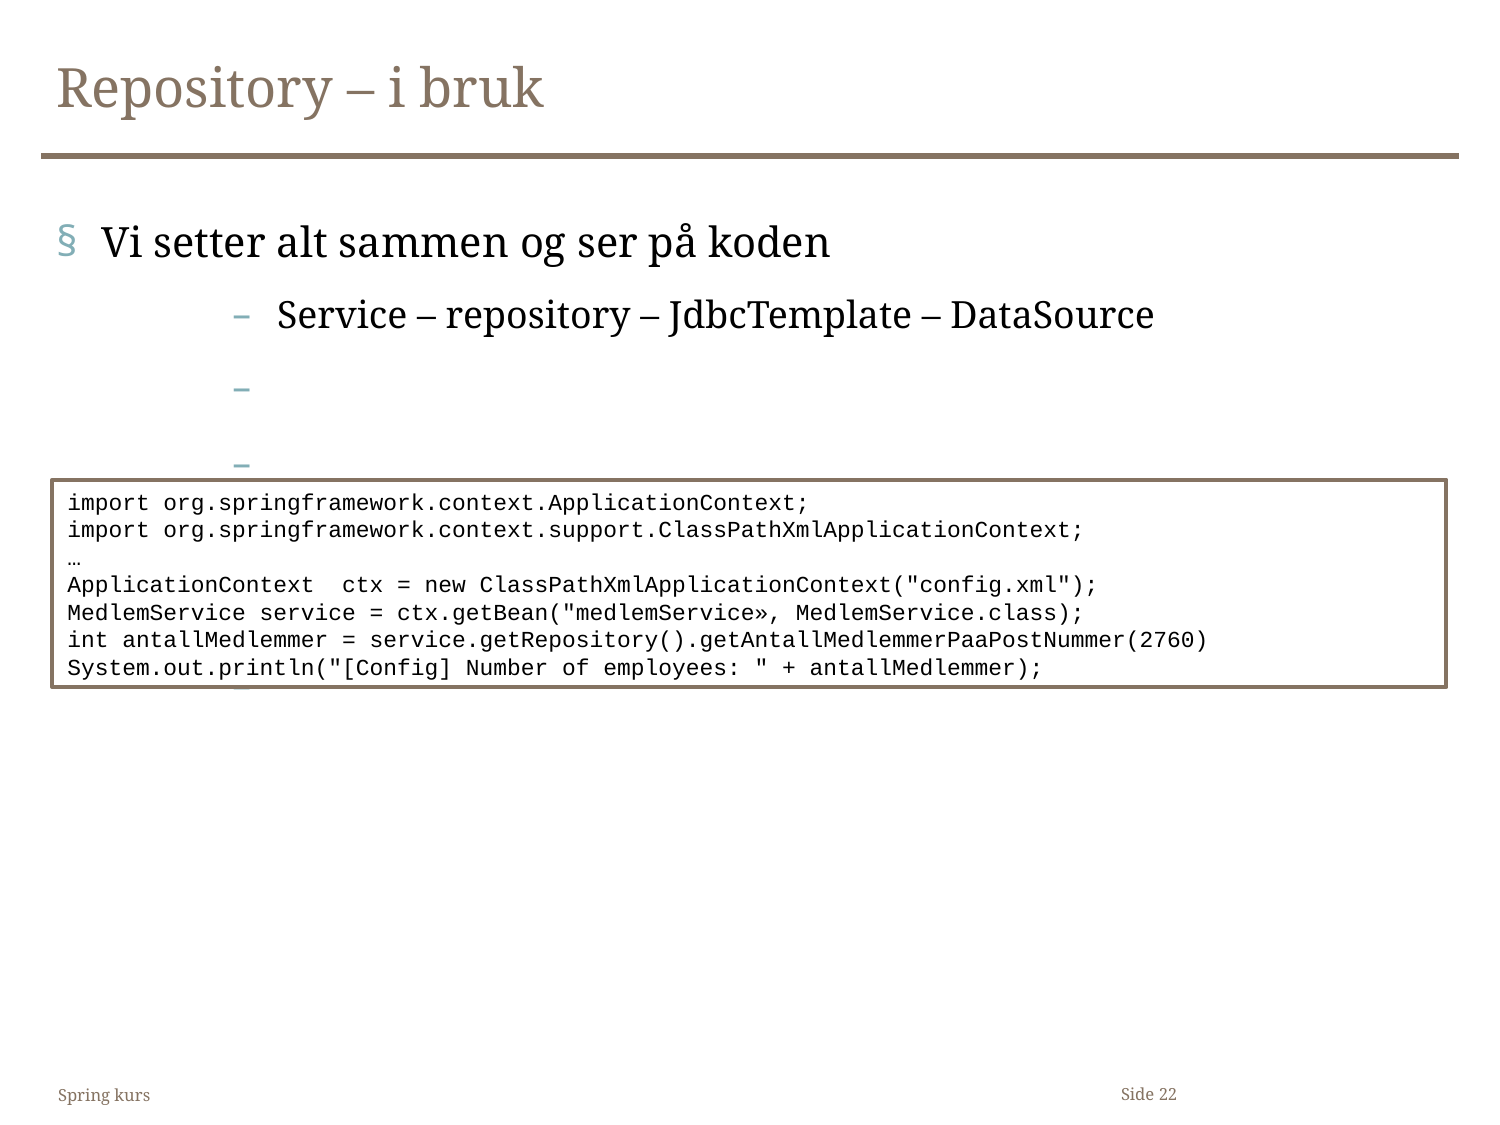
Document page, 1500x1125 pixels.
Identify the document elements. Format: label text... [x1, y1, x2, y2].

title Repository – i bruk [40, 27, 1459, 146]
text_box import org.springframework.context.ApplicationContext; import org.springframework.context.support.ClassPathXmlApplicationContext; … ApplicationContext ctx = new ClassPathXmlApplicationContext("config.xml"); MedlemService service = ctx.getBean("medlemService», MedlemService.class); int antallMedlemmer = service.getRepository().getAntallMedlemmerPaaPostNummer(2760) System.out.println("[Config] Number of employees: " + antallMedlemmer); [52, 479, 1447, 688]
text_box Side <number> [1105, 1065, 1457, 1125]
list Vi setter alt sammen og ser på koden Service – repository – JdbcTemplate – DataSource [41, 208, 1455, 1005]
text_box Spring kurs [43, 1065, 751, 1125]
